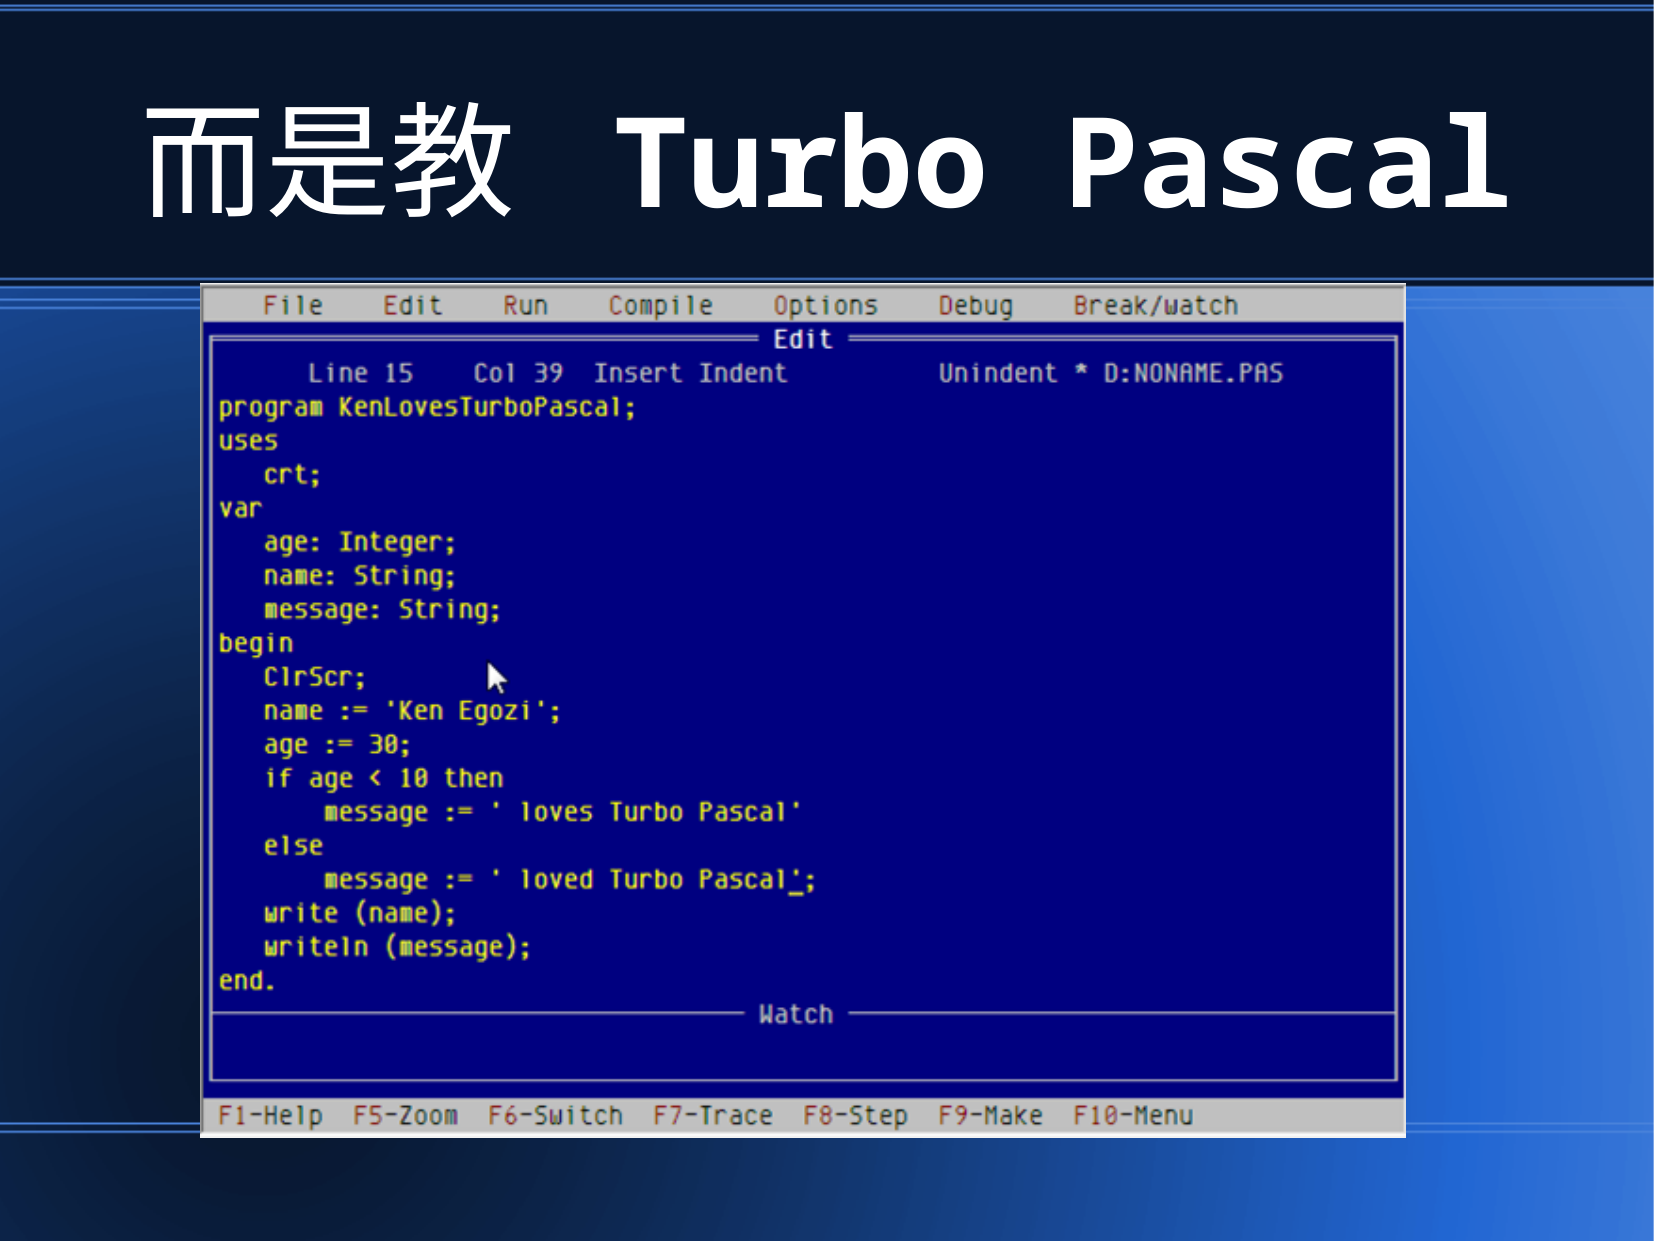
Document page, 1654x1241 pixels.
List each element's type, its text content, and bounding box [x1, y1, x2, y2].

picture [0, 0, 1654, 1241]
title 而是教 Turbo Pascal [82, 49, 1571, 257]
